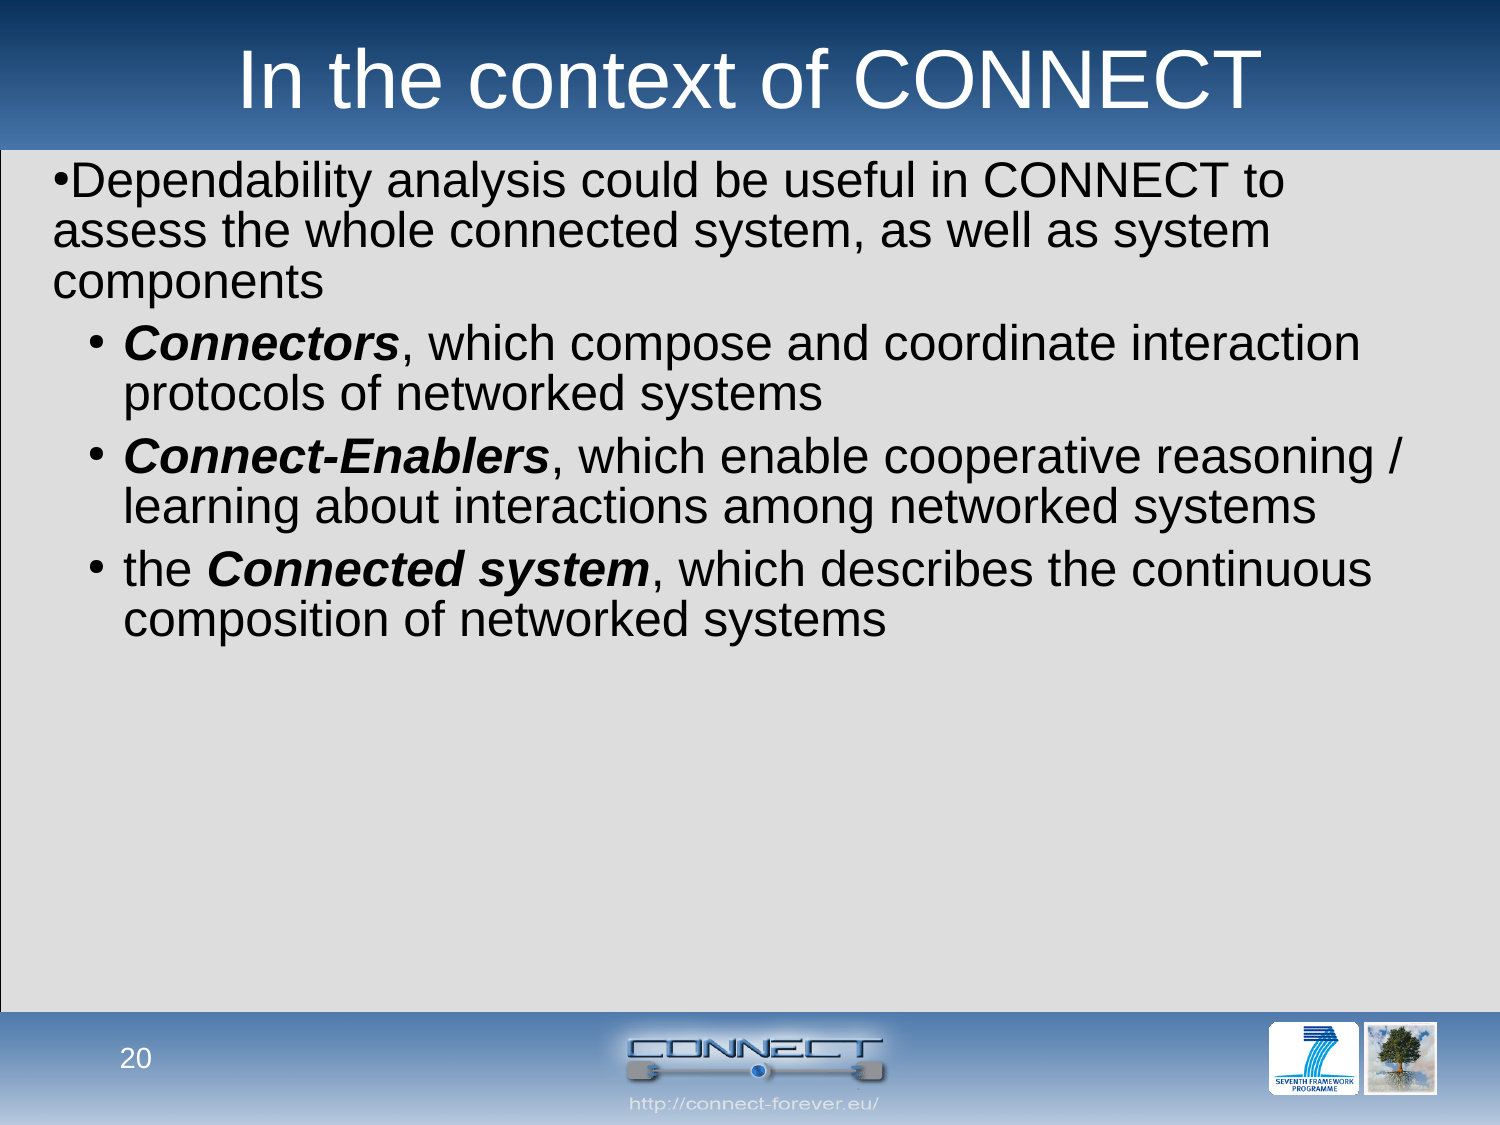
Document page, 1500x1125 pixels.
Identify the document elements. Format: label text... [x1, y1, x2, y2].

text_box Dependability analysis could be useful in CONNECT to assess the whole connected system, as well as system components Connectors, which compose and coordinate interaction protocols of networked systems Connect-Enablers, which enable cooperative reasoning / learning about interactions among networked systems the Connected system, which describes the continuous composition of networked systems [37, 149, 1463, 893]
title In the context of CONNECT [0, 1, 1500, 158]
picture [0, 1012, 1500, 1125]
